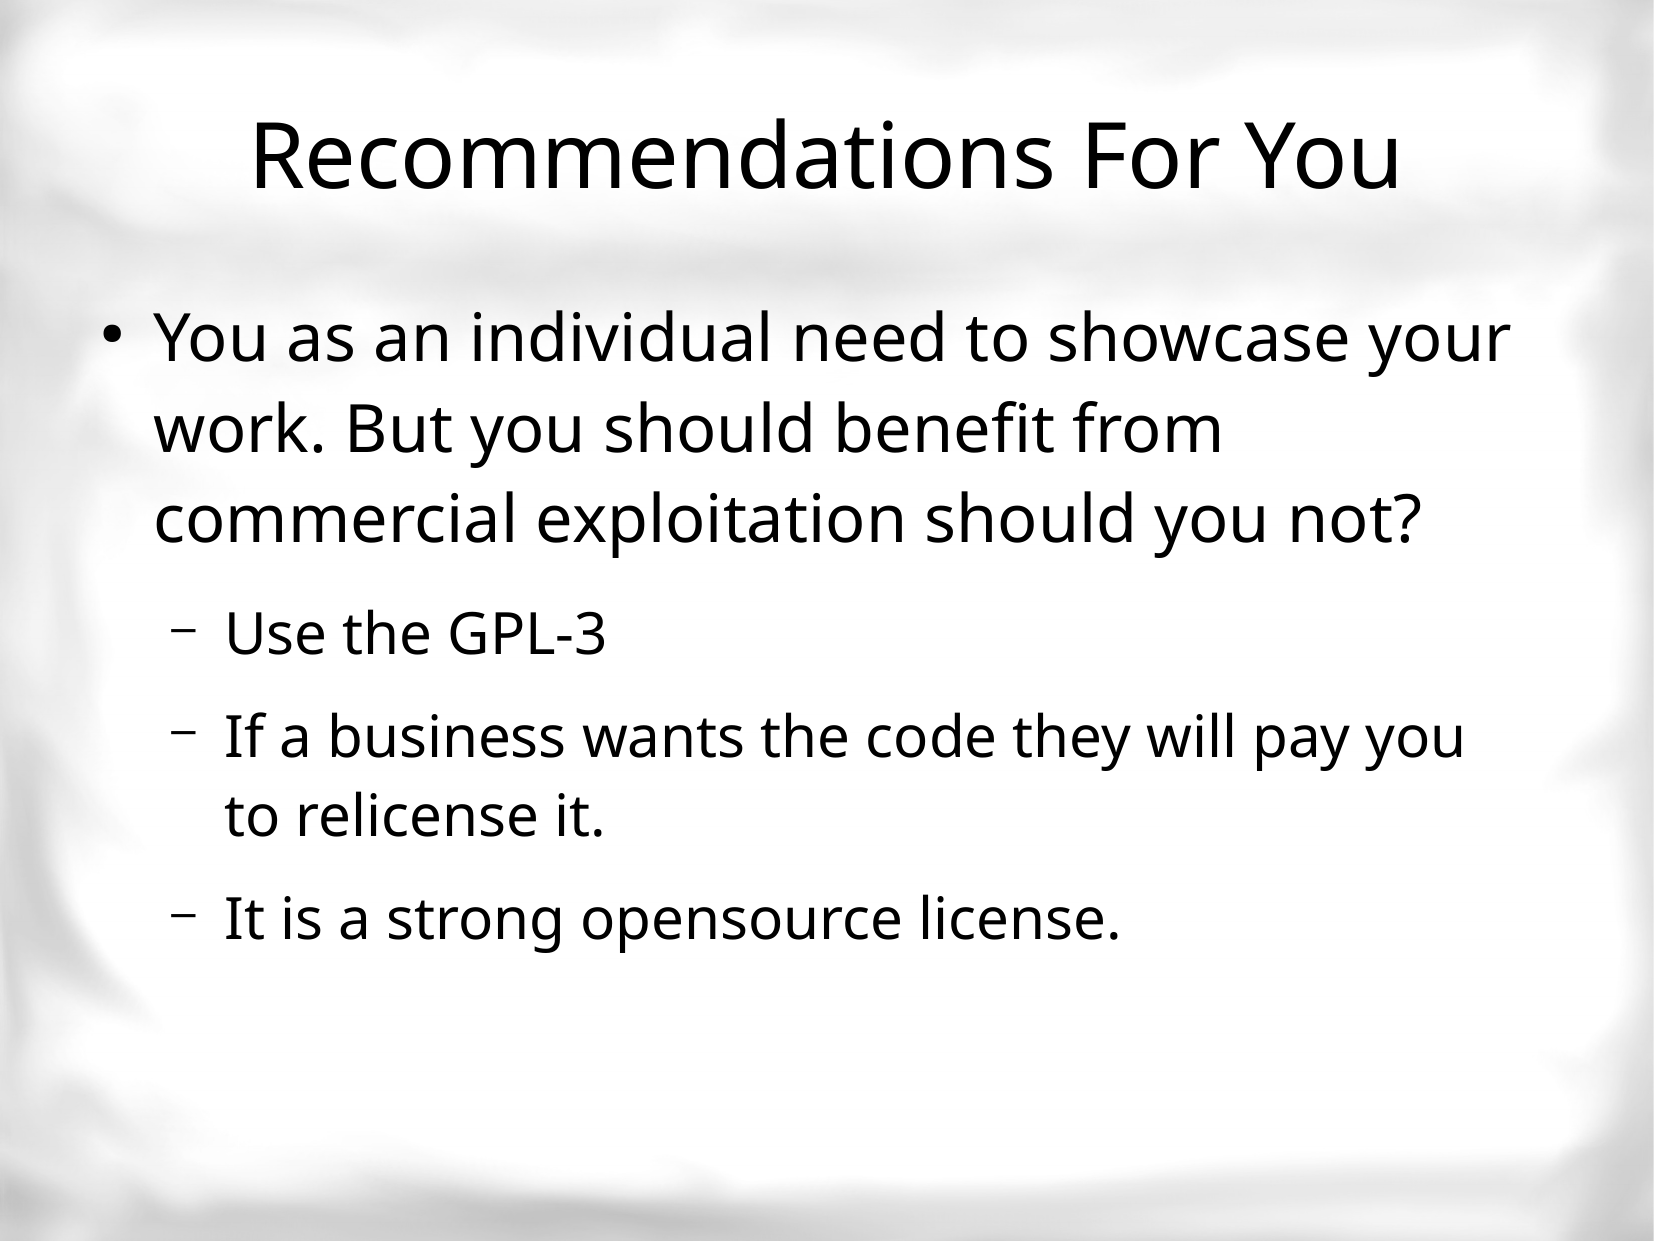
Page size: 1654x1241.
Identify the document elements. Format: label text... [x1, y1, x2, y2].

list You as an individual need to showcase your work. But you should benefit from commercial exploitation should you not? Use the GPL-3 If a business wants the code they will pay you to relicense it. It is a strong opensource license. [82, 290, 1538, 1010]
picture [0, 0, 1654, 1241]
title Recommendations For You [82, 49, 1571, 257]
